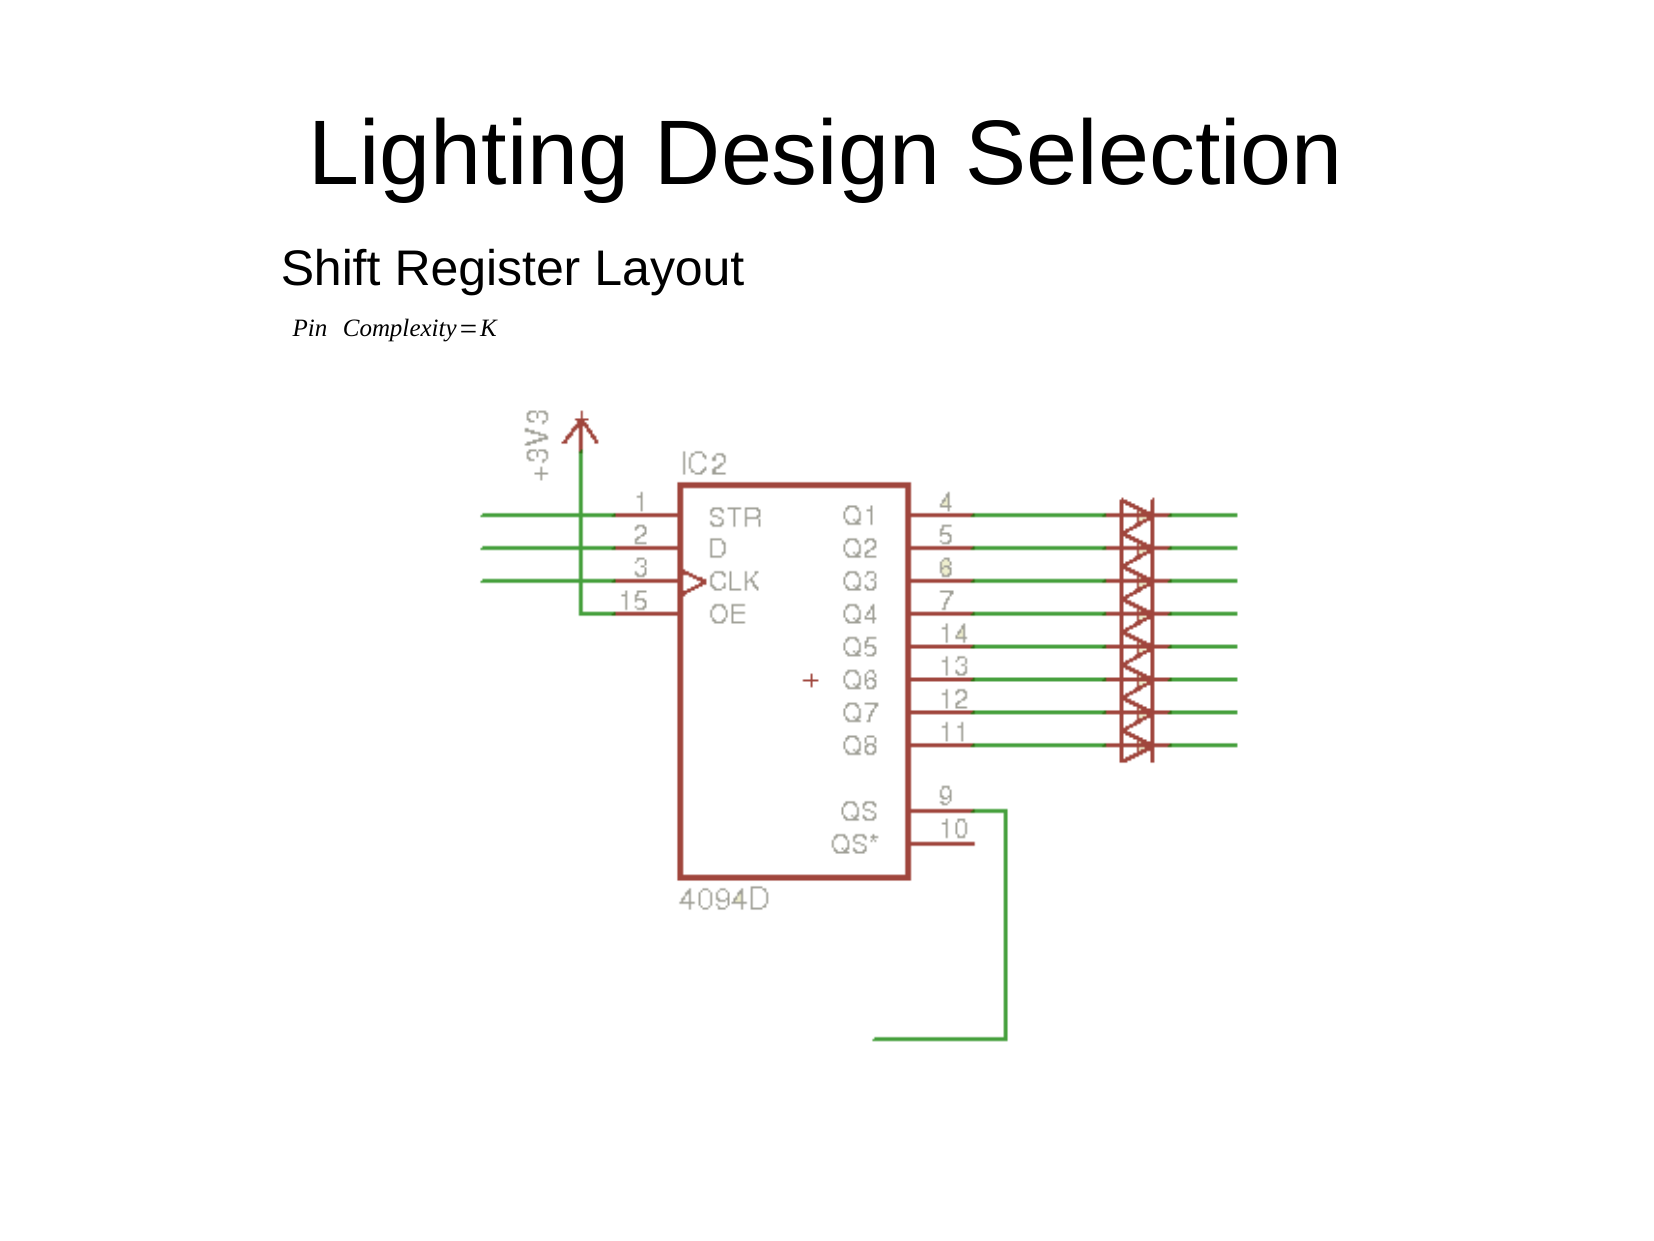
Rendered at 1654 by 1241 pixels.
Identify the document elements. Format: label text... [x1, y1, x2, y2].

title Lighting Design Selection [82, 49, 1571, 257]
picture [450, 359, 1261, 1086]
chart [285, 315, 506, 343]
list Shift Register Layout [210, 240, 848, 401]
